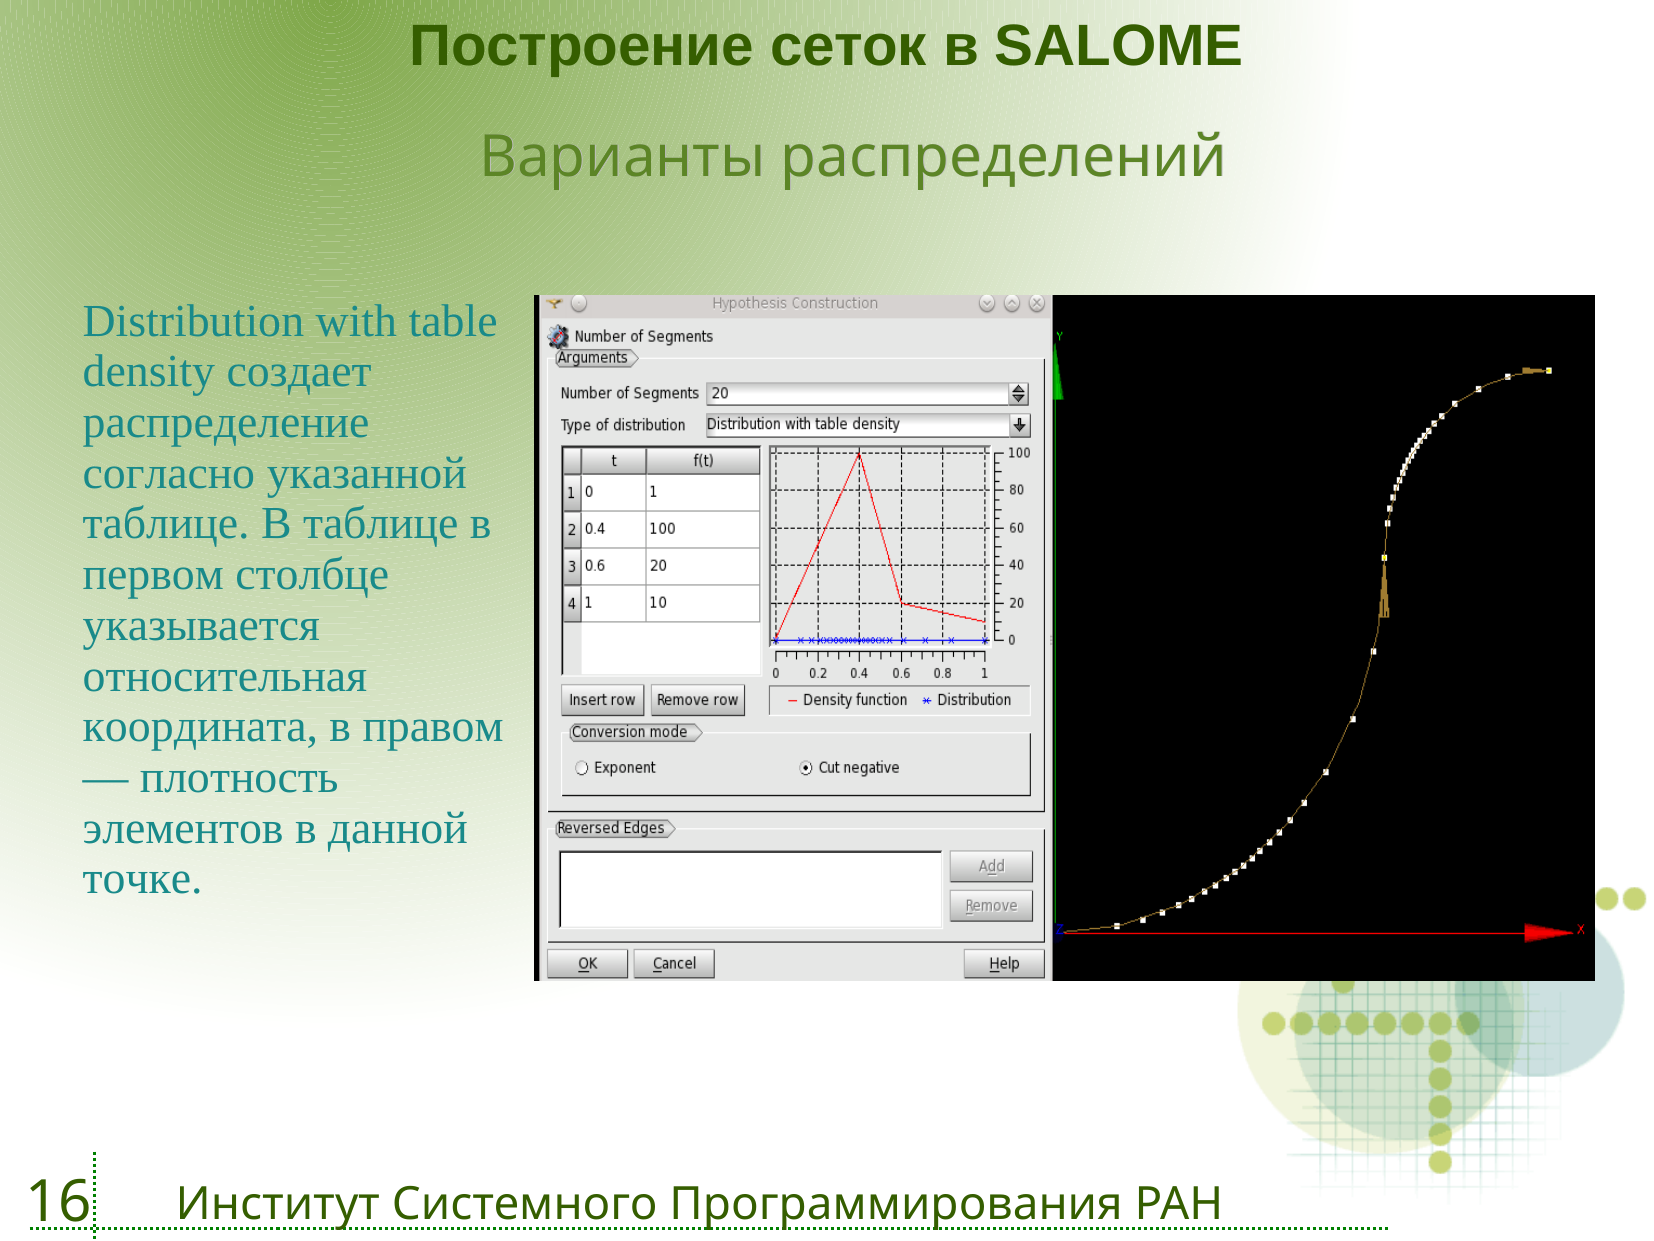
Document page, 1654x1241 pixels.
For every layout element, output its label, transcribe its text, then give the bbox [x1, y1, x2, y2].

title Варианты распределений [82, 94, 1625, 213]
list Distribution with table density создает распределение согласно указанной таблице. В таблице в первом столбце указывается относительная координата, в правом — плотность элементов в данной точке. [82, 295, 532, 1000]
picture [534, 295, 1654, 1211]
